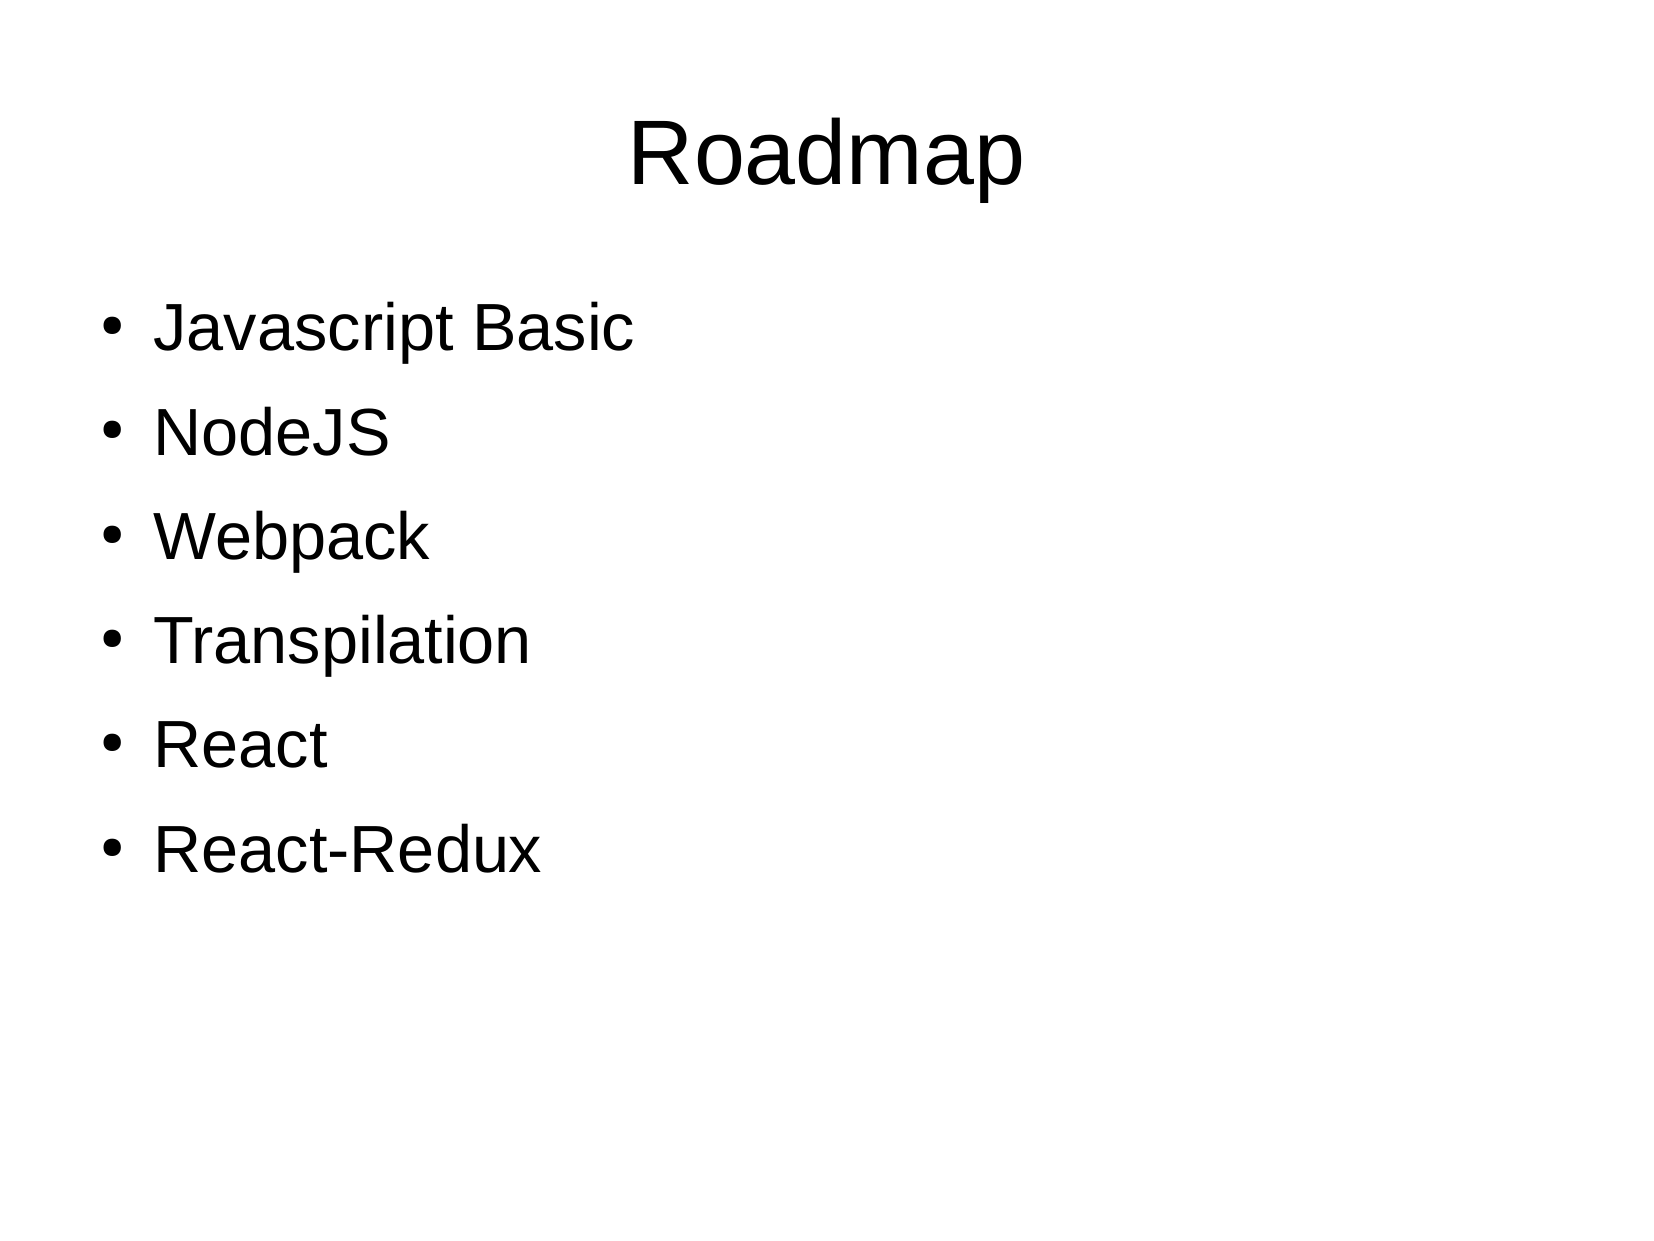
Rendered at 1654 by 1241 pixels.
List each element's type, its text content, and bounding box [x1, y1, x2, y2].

list Javascript Basic NodeJS Webpack Transpilation React React-Redux [82, 290, 1571, 1010]
title Roadmap [82, 49, 1571, 257]
